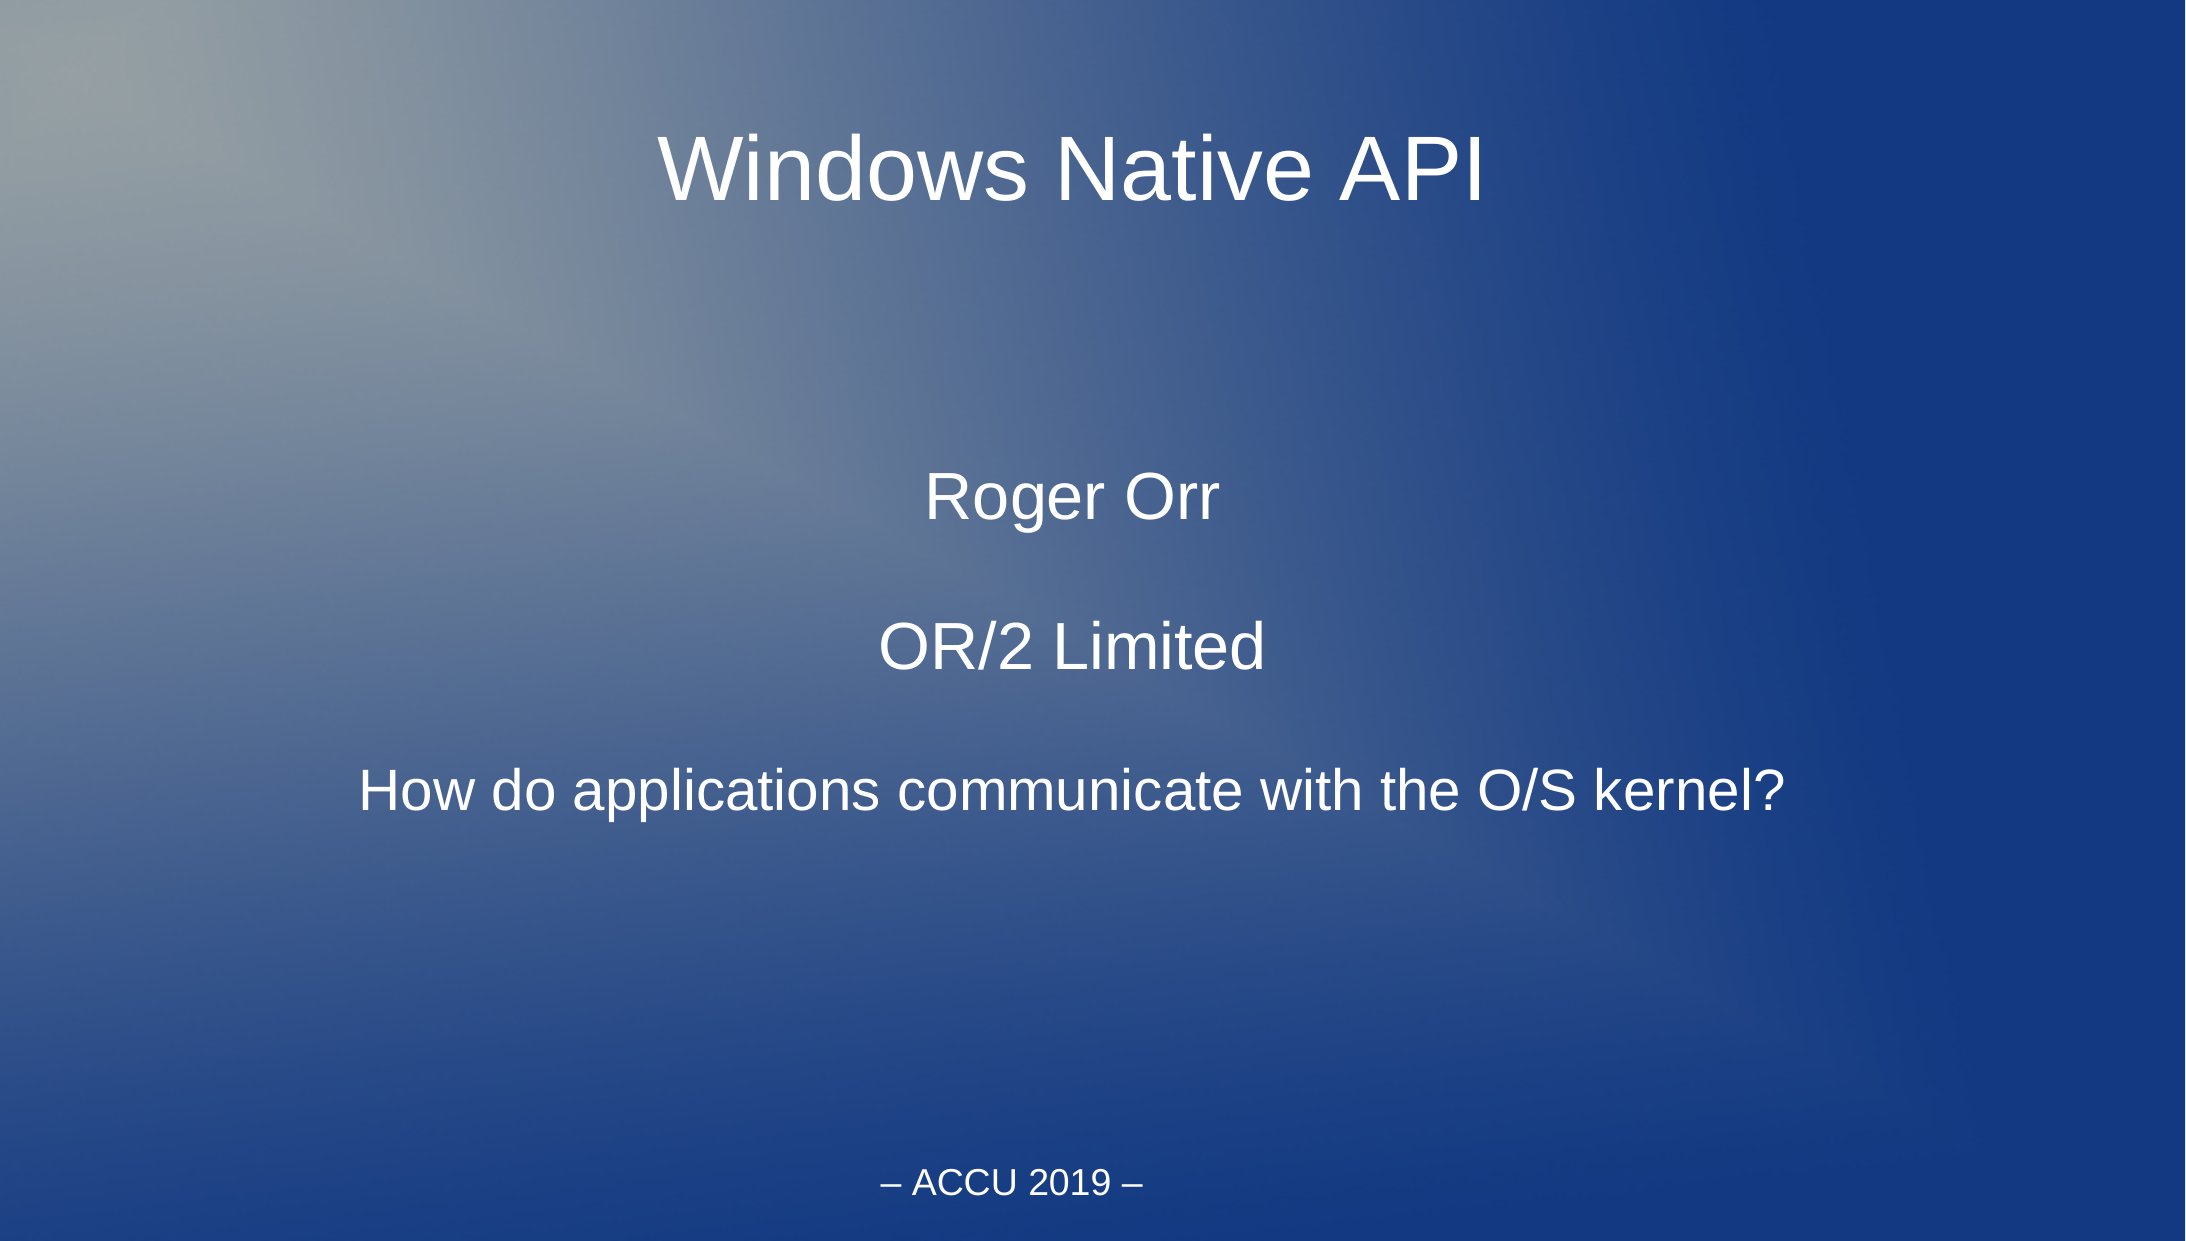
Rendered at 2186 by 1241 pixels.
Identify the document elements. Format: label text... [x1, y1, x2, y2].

picture [0, 0, 2186, 1241]
subtitle Roger Orr OR/2 Limited How do applications communicate with the O/S kernel? [117, 290, 2029, 1123]
title Windows Native API [38, 66, 2107, 272]
text_box – ACCU 2019 – [865, 1153, 1249, 1211]
